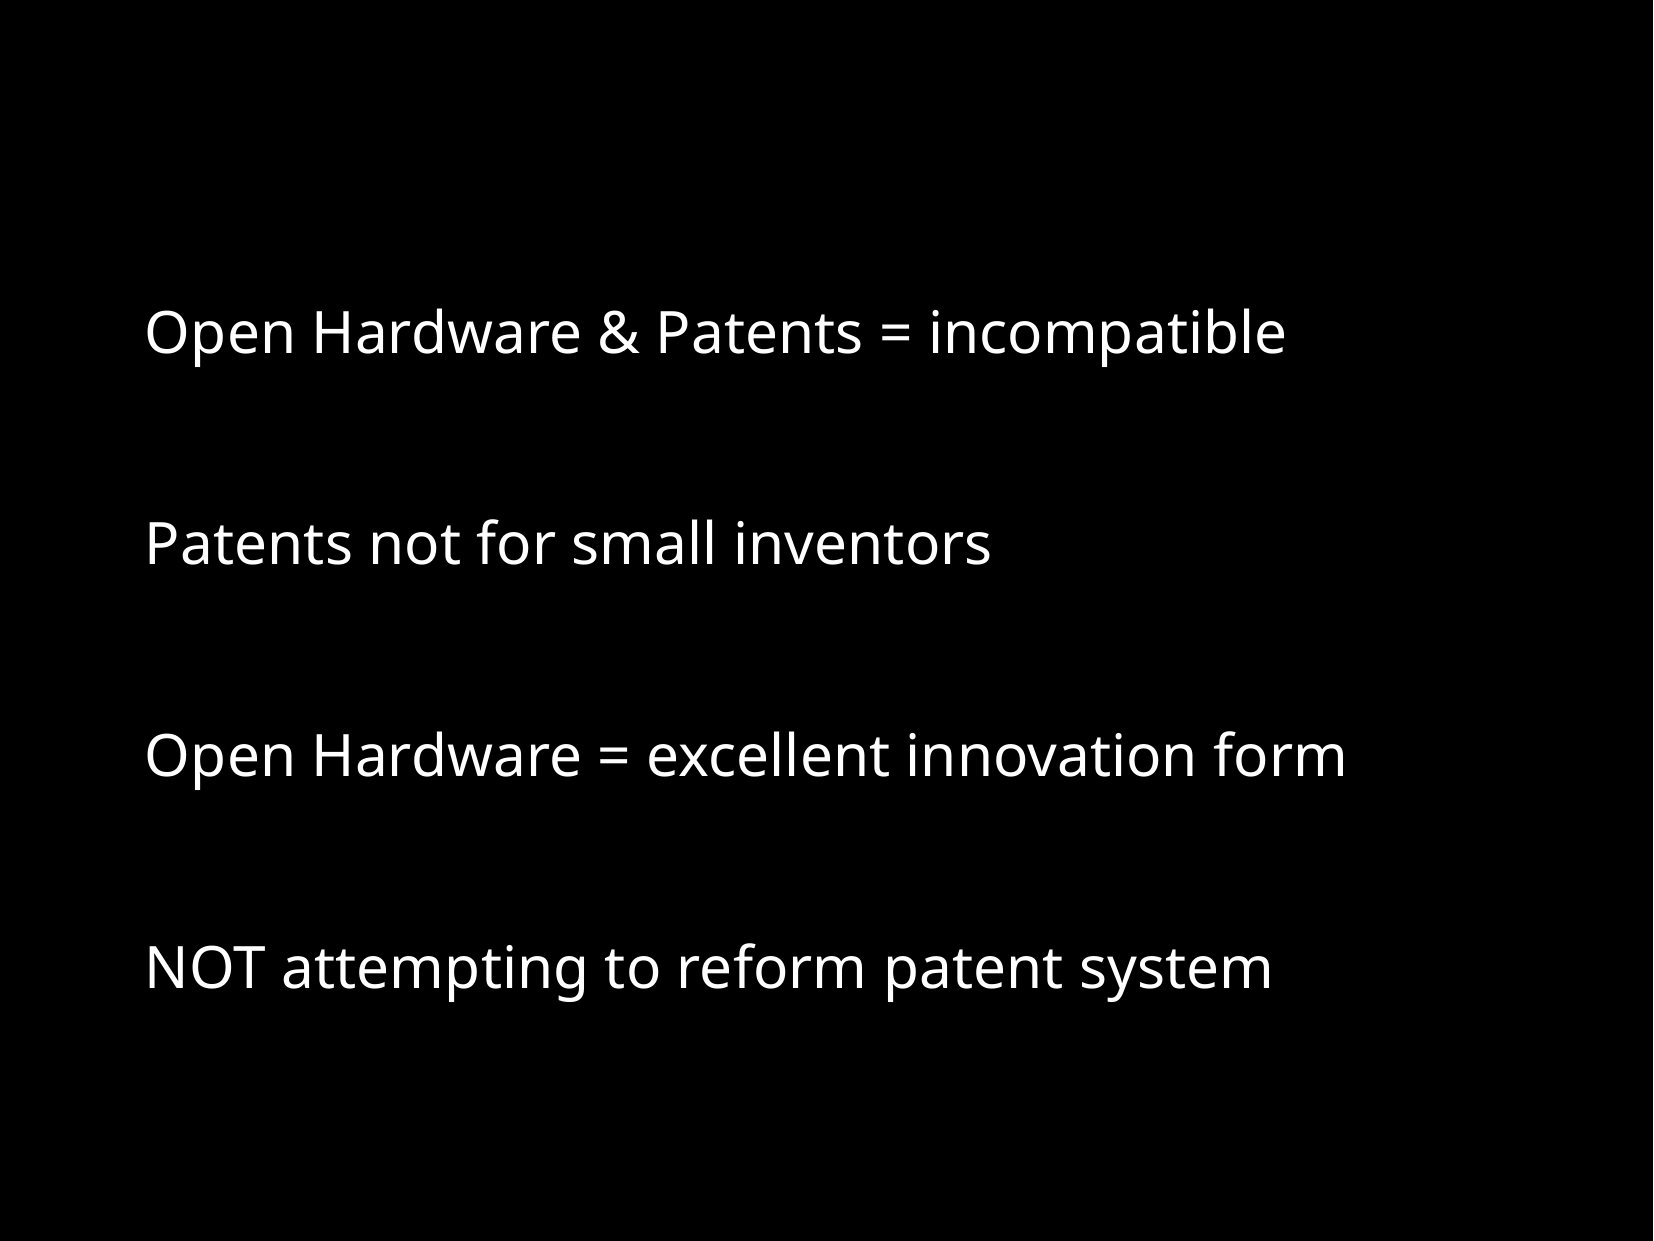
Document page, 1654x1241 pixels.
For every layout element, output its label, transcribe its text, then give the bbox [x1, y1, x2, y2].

list Open Hardware & Patents = incompatible Patents not for small inventors Open Hardware = excellent innovation form NOT attempting to reform patent system [82, 290, 1571, 1010]
